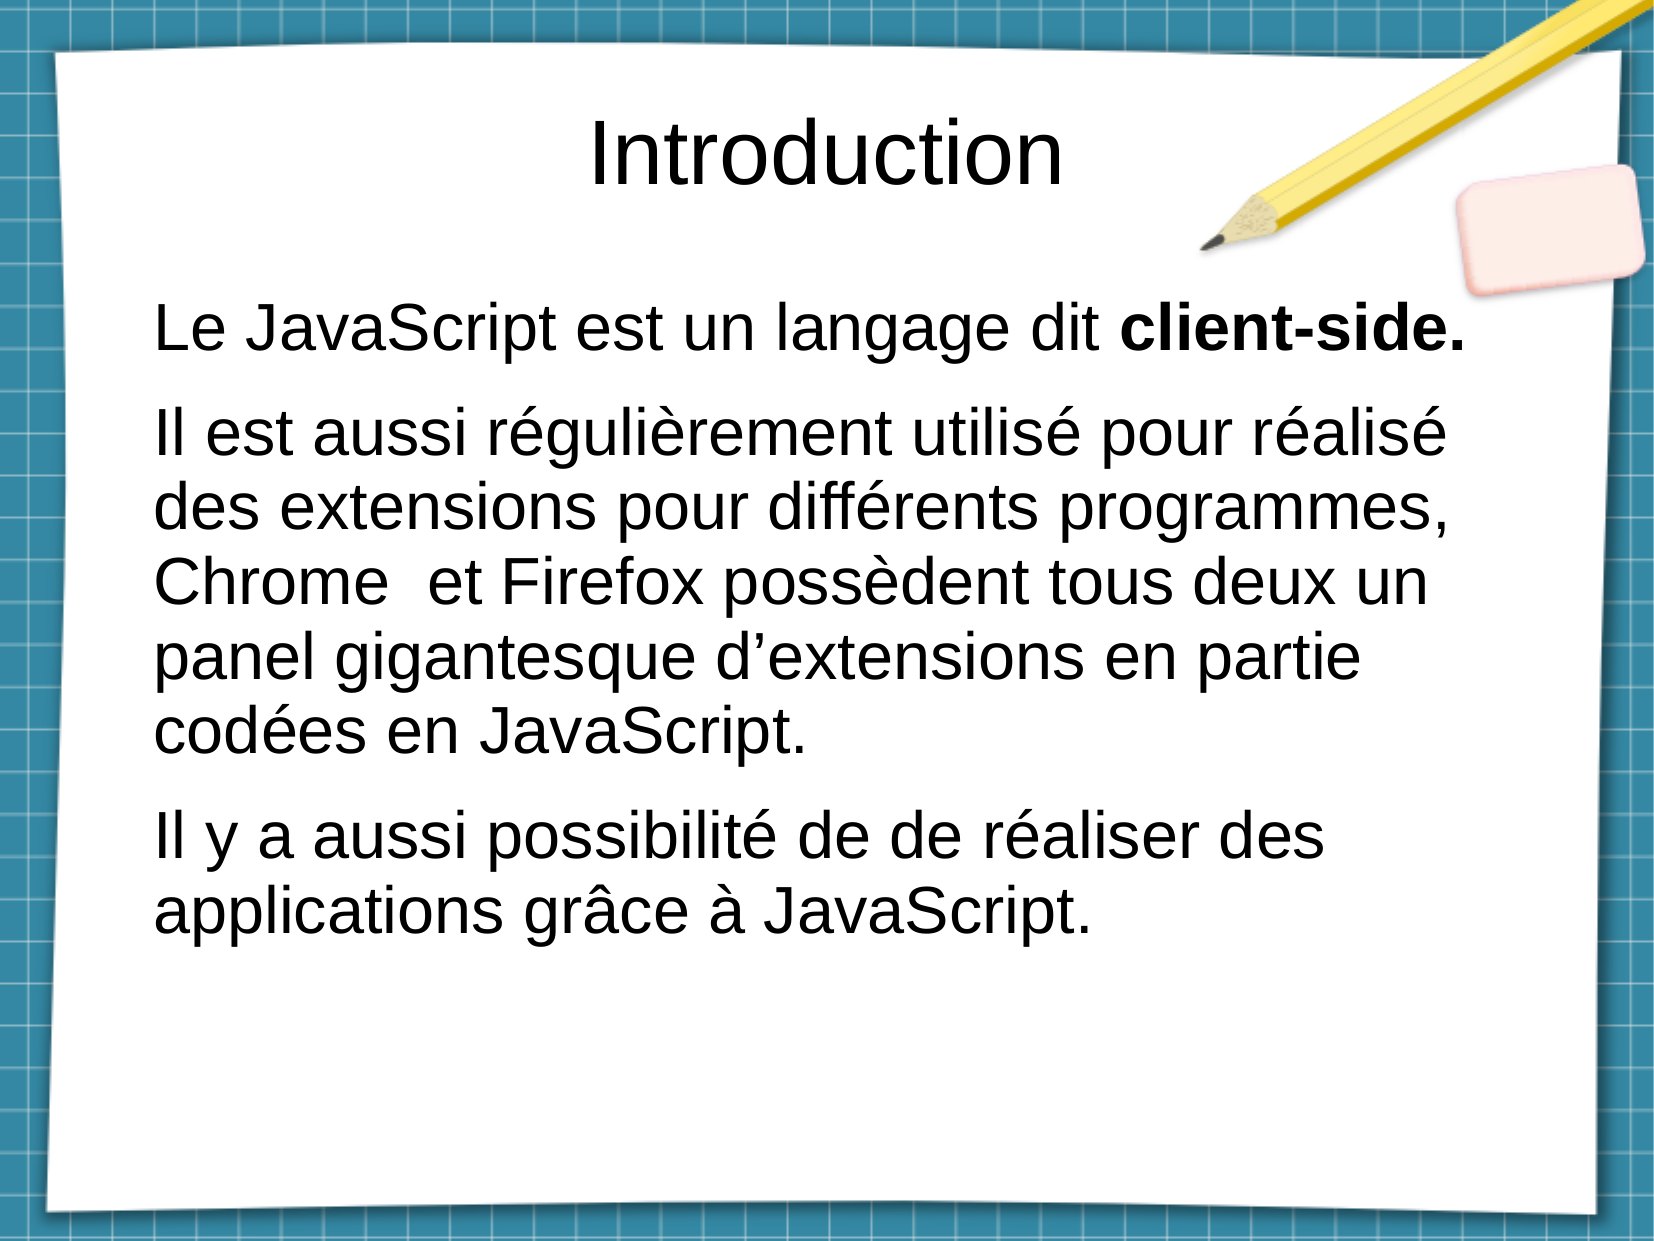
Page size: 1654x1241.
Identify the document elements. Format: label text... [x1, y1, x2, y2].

list Le JavaScript est un langage dit client-side. Il est aussi régulièrement utilisé pour réalisé des extensions pour différents programmes, Chrome et Firefox possèdent tous deux un panel gigantesque d’extensions en partie codées en JavaScript. Il y a aussi possibilité de de réaliser des applications grâce à JavaScript. [82, 290, 1571, 1010]
title Introduction [82, 49, 1571, 257]
picture [0, 0, 1654, 1241]
